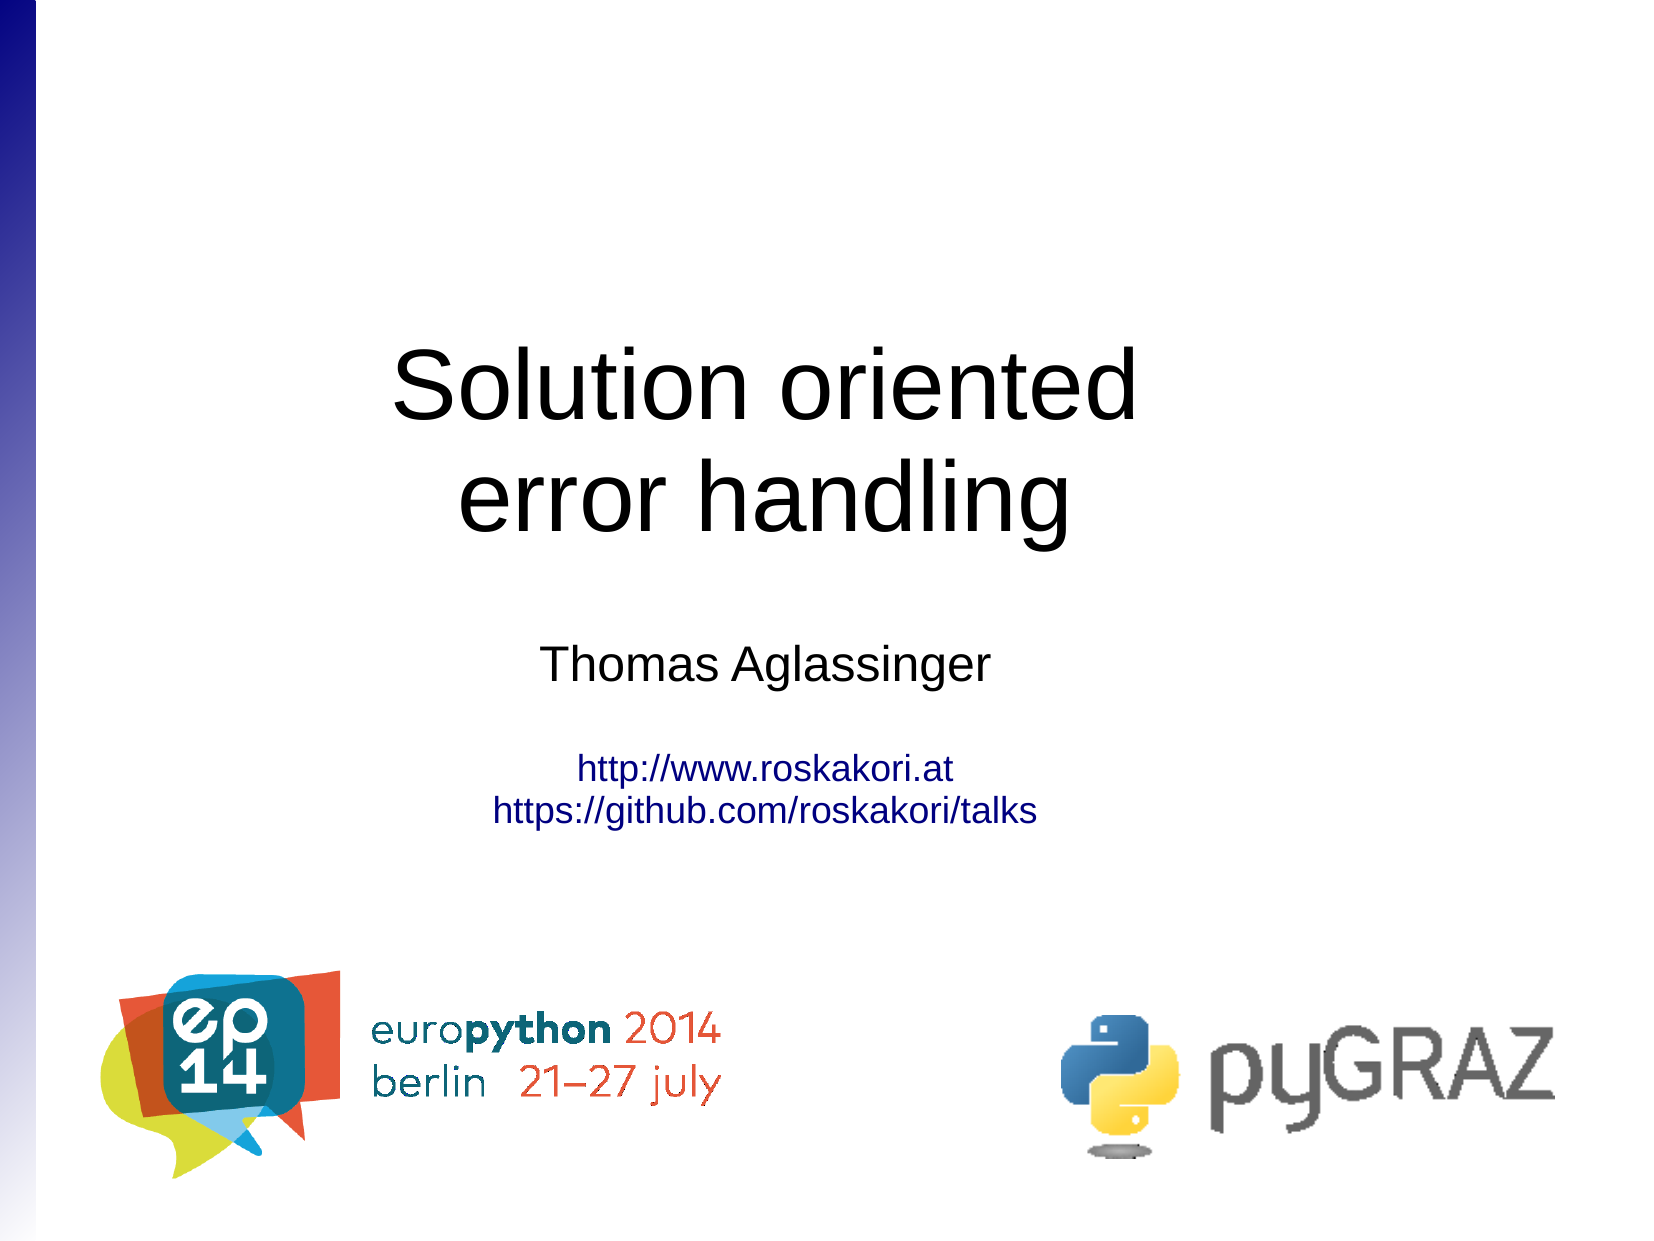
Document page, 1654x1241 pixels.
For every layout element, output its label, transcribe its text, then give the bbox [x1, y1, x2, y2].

picture [98, 968, 721, 1179]
picture [1061, 1015, 1555, 1159]
subtitle Solution oriented error handling Thomas Aglassinger http://www.roskakori.at https://github.com/roskakori/talks [21, 50, 1510, 1110]
